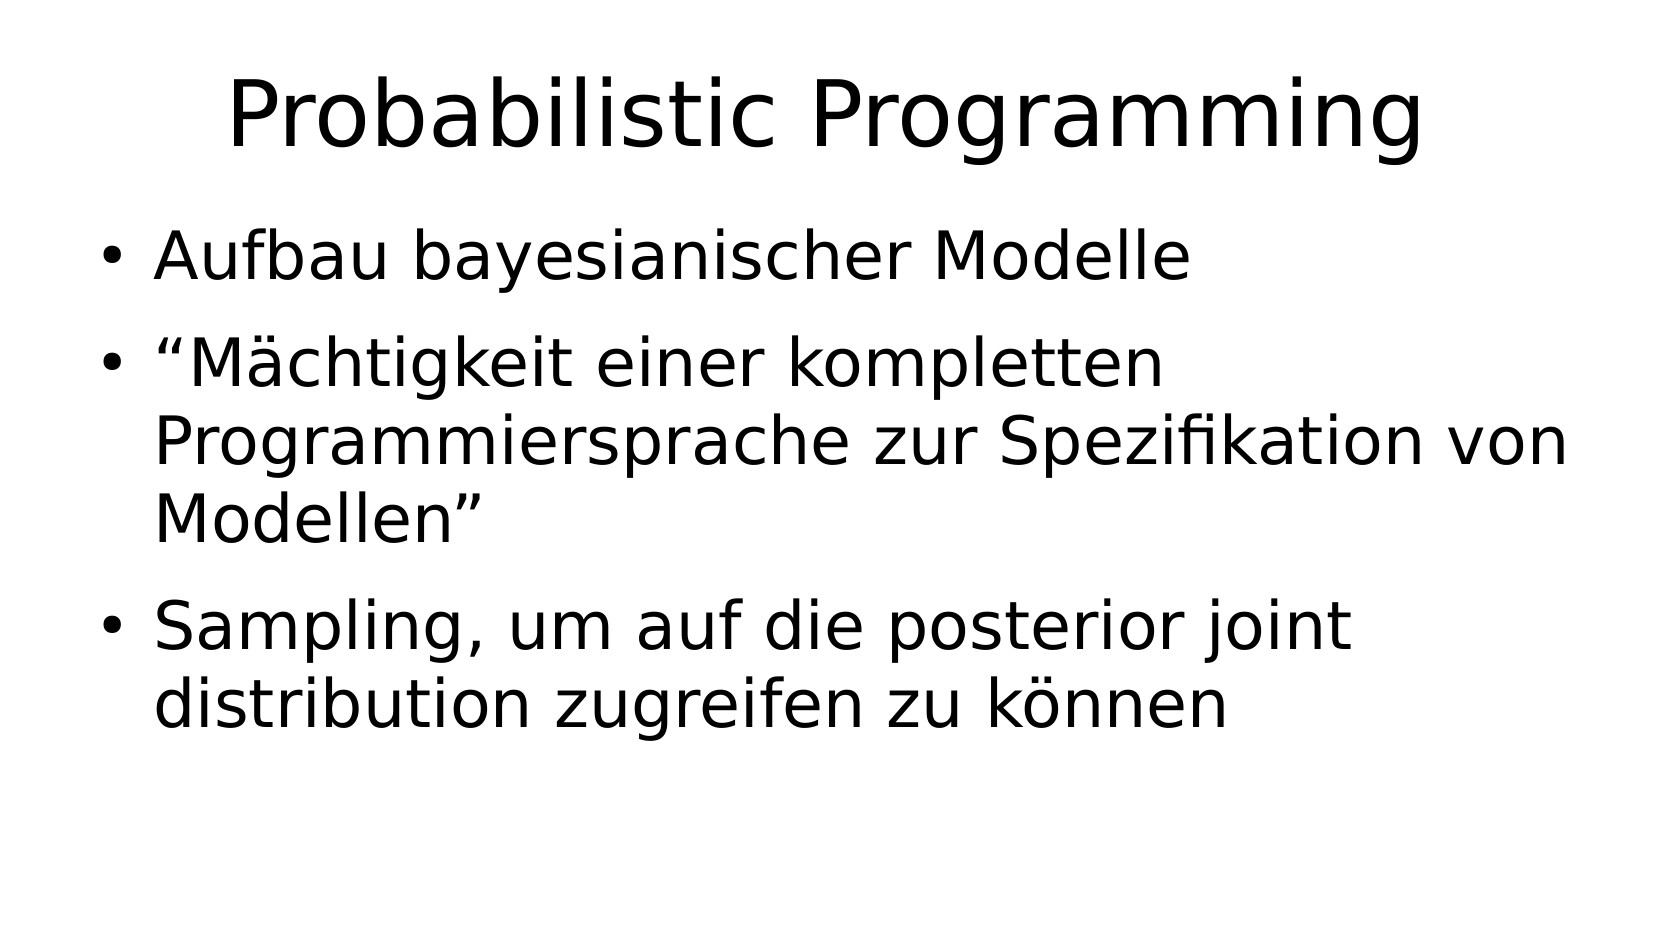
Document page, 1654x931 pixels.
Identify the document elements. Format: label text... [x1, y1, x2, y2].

list Aufbau bayesianischer Modelle “Mächtigkeit einer kompletten Programmiersprache zur Spezifikation von Modellen” Sampling, um auf die posterior joint distribution zugreifen zu können [82, 217, 1571, 758]
title Probabilistic Programming [82, 37, 1571, 193]
